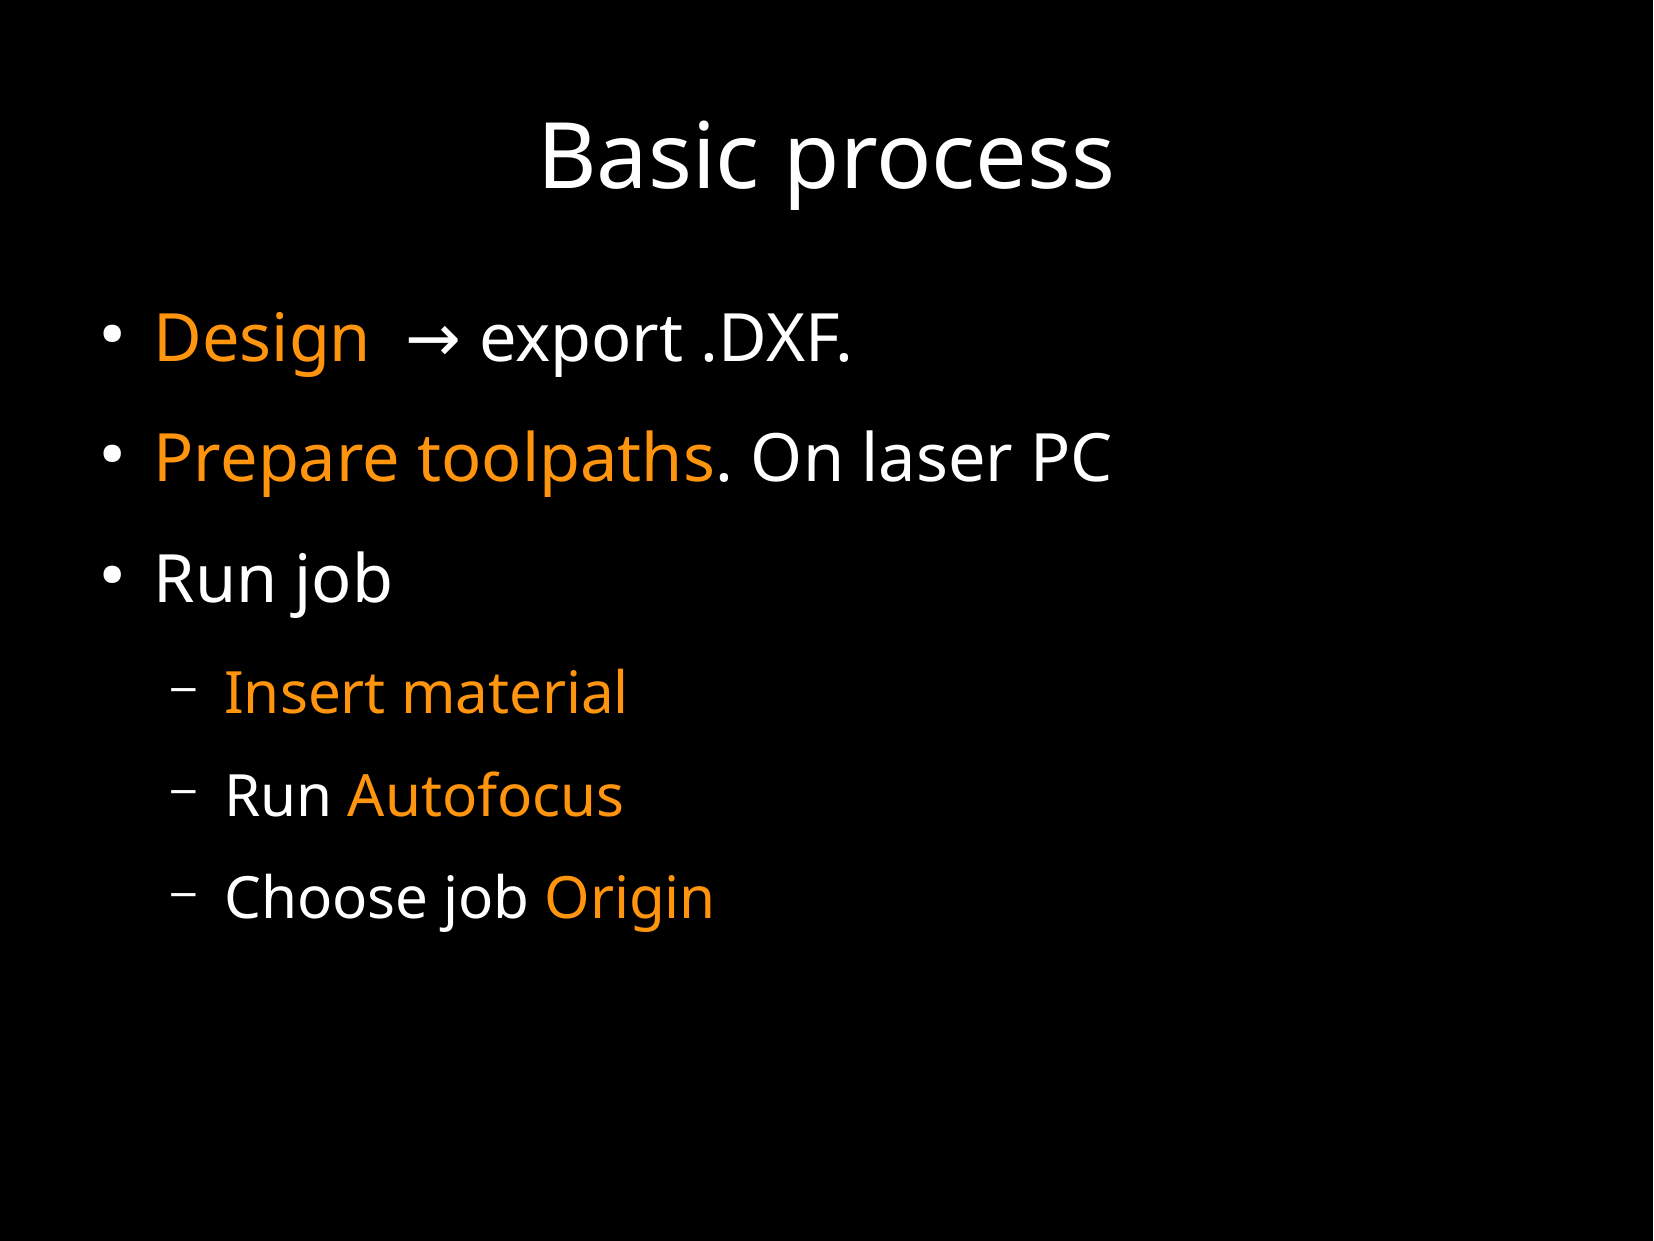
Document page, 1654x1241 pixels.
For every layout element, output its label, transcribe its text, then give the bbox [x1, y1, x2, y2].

title Basic process [82, 49, 1571, 257]
list Design → export .DXF. Prepare toolpaths. On laser PC Run job Insert material Run Autofocus Choose job Origin [82, 290, 1571, 1010]
